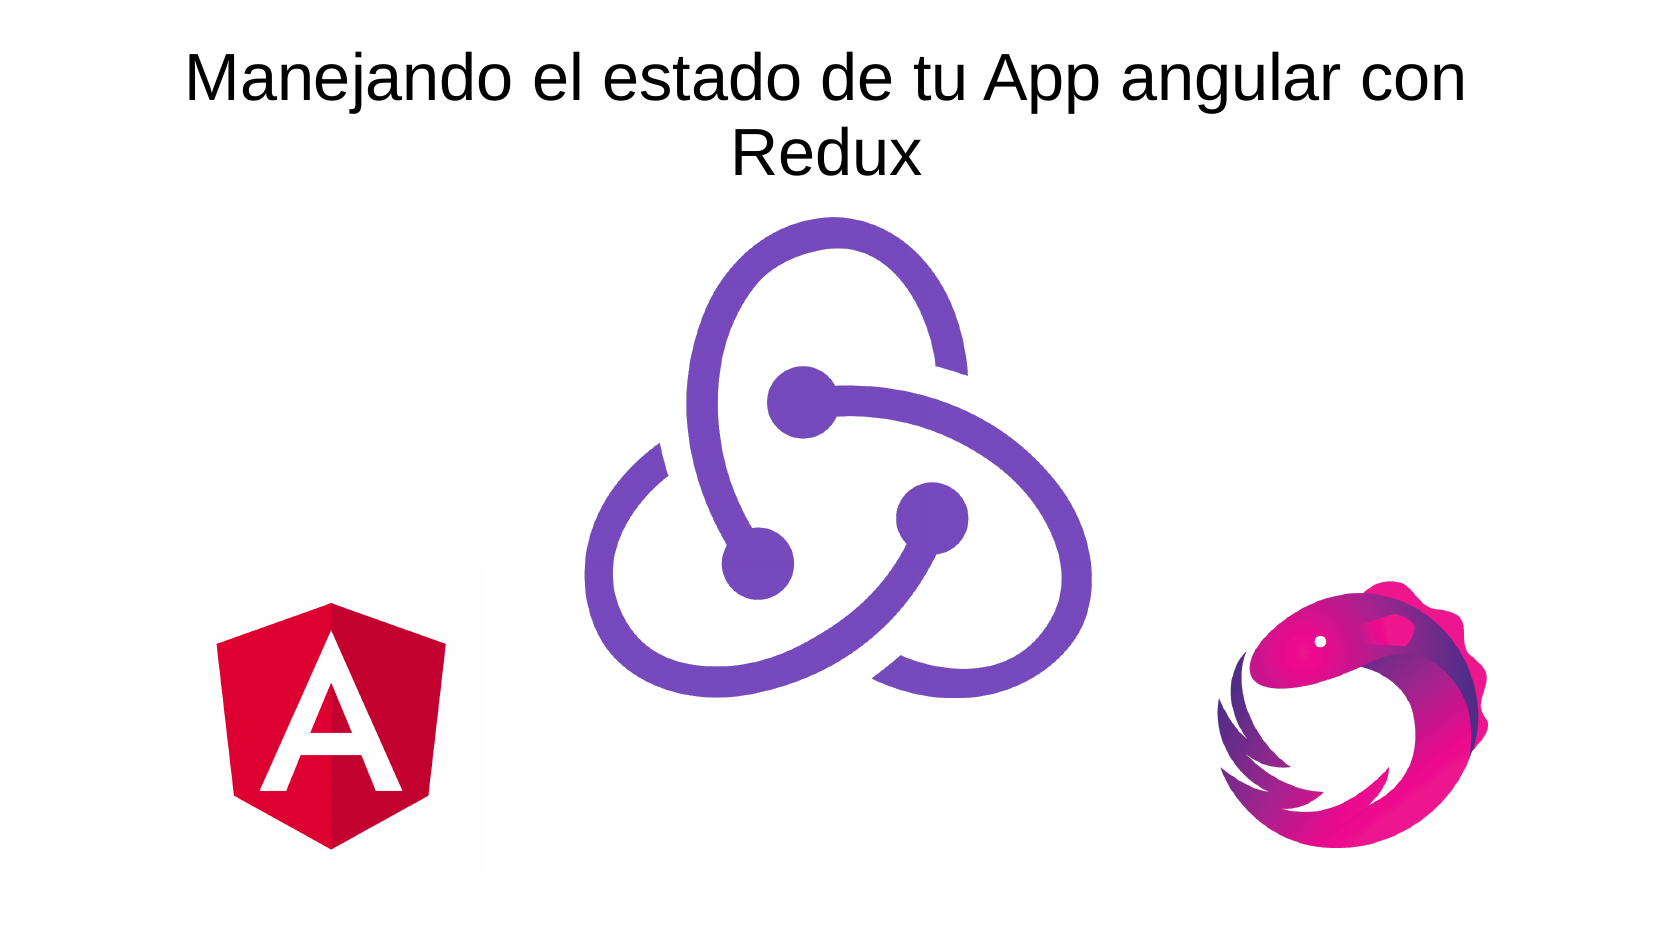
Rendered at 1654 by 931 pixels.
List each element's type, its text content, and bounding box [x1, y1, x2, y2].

title Manejando el estado de tu App angular con Redux [82, 37, 1571, 193]
picture [1216, 578, 1489, 851]
picture [177, 566, 485, 874]
picture [566, 217, 1099, 698]
